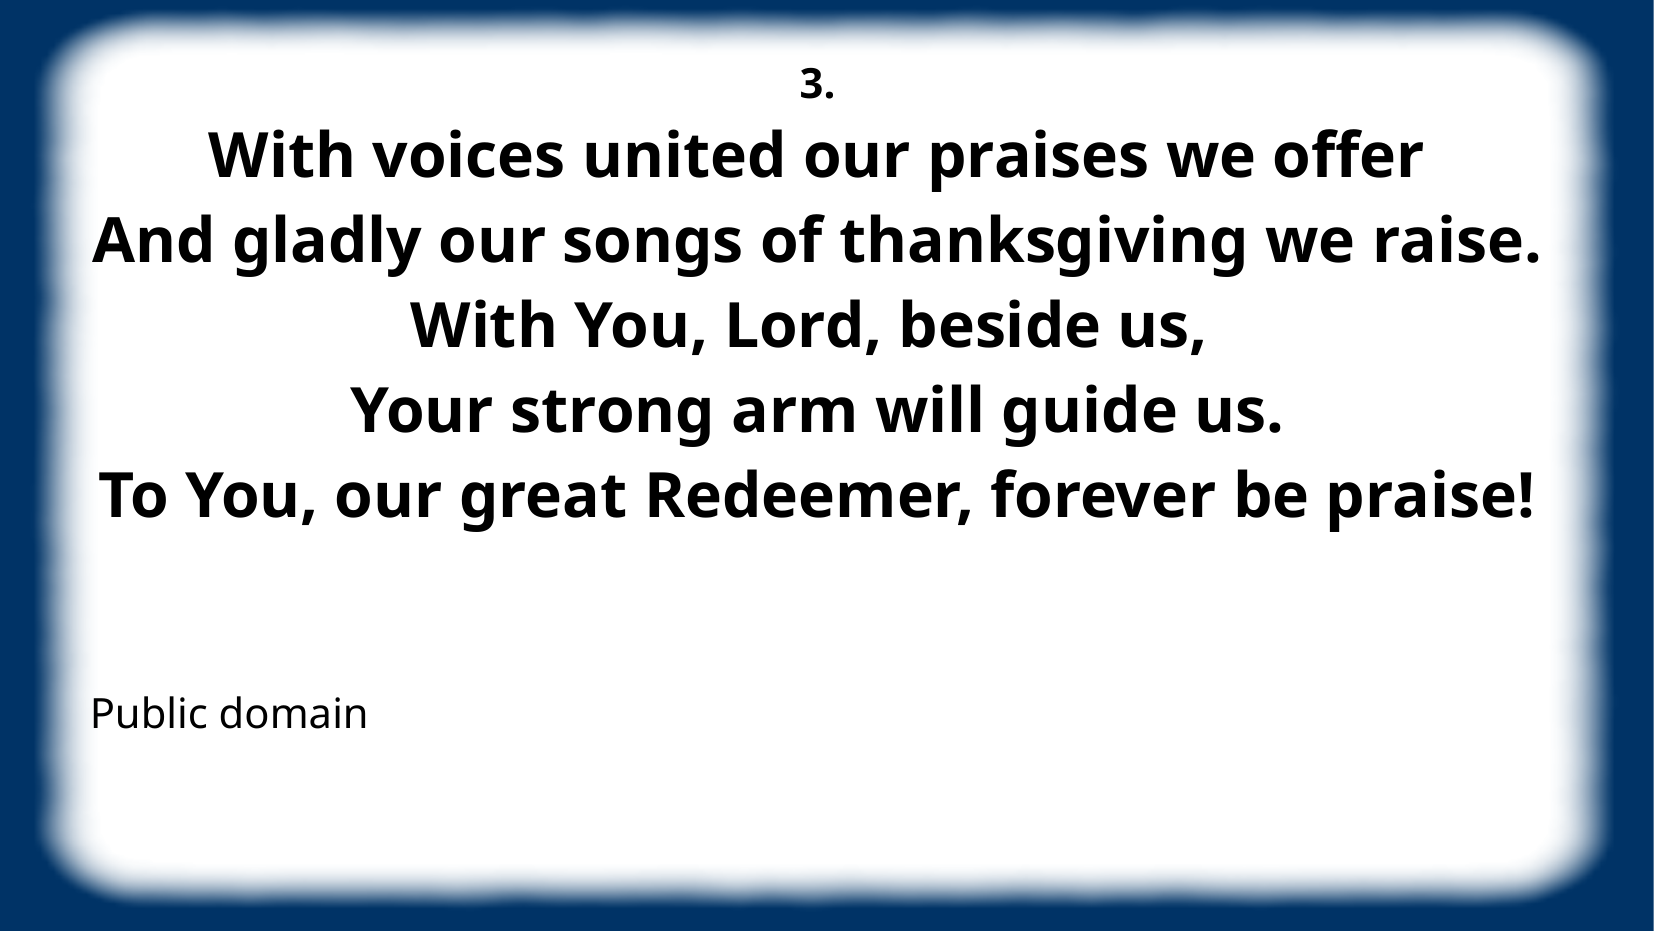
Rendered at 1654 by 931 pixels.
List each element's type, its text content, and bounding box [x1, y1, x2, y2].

text_box 3. With voices united our praises we offer And gladly our songs of thanksgiving we raise. With You, Lord, beside us, Your strong arm will guide us. To You, our great Redeemer, forever be praise! Public domain [75, 46, 1561, 770]
picture [0, 0, 1654, 931]
